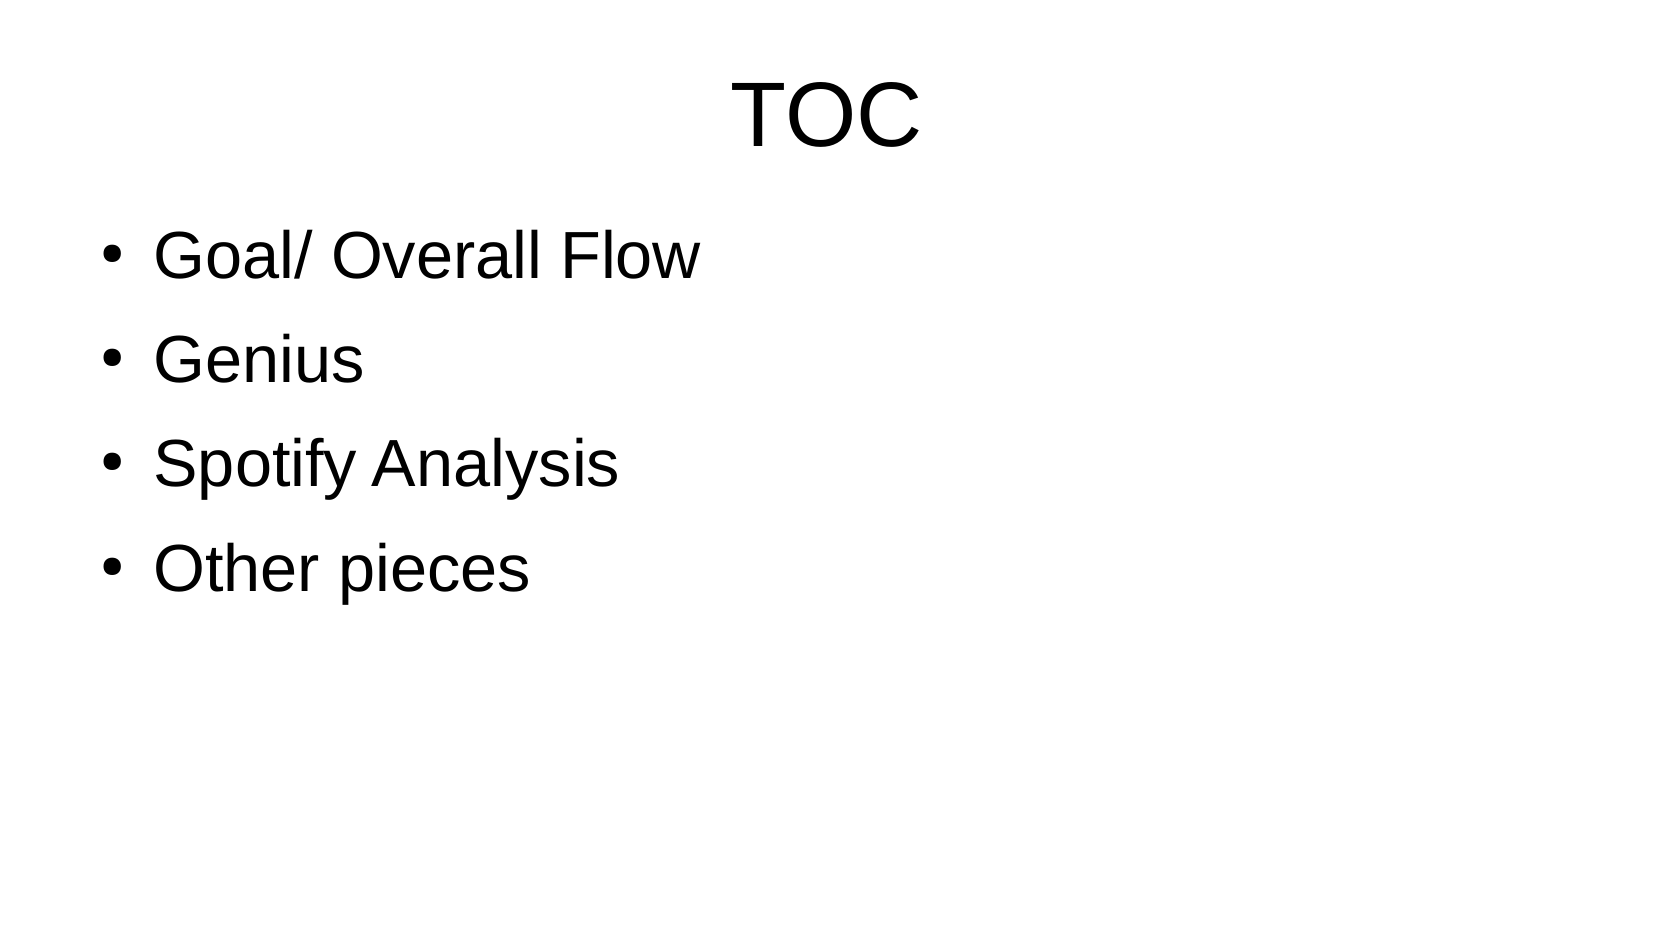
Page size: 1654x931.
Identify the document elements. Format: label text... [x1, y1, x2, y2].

list Goal/ Overall Flow Genius Spotify Analysis Other pieces [82, 217, 1571, 758]
title TOC [82, 37, 1571, 193]
